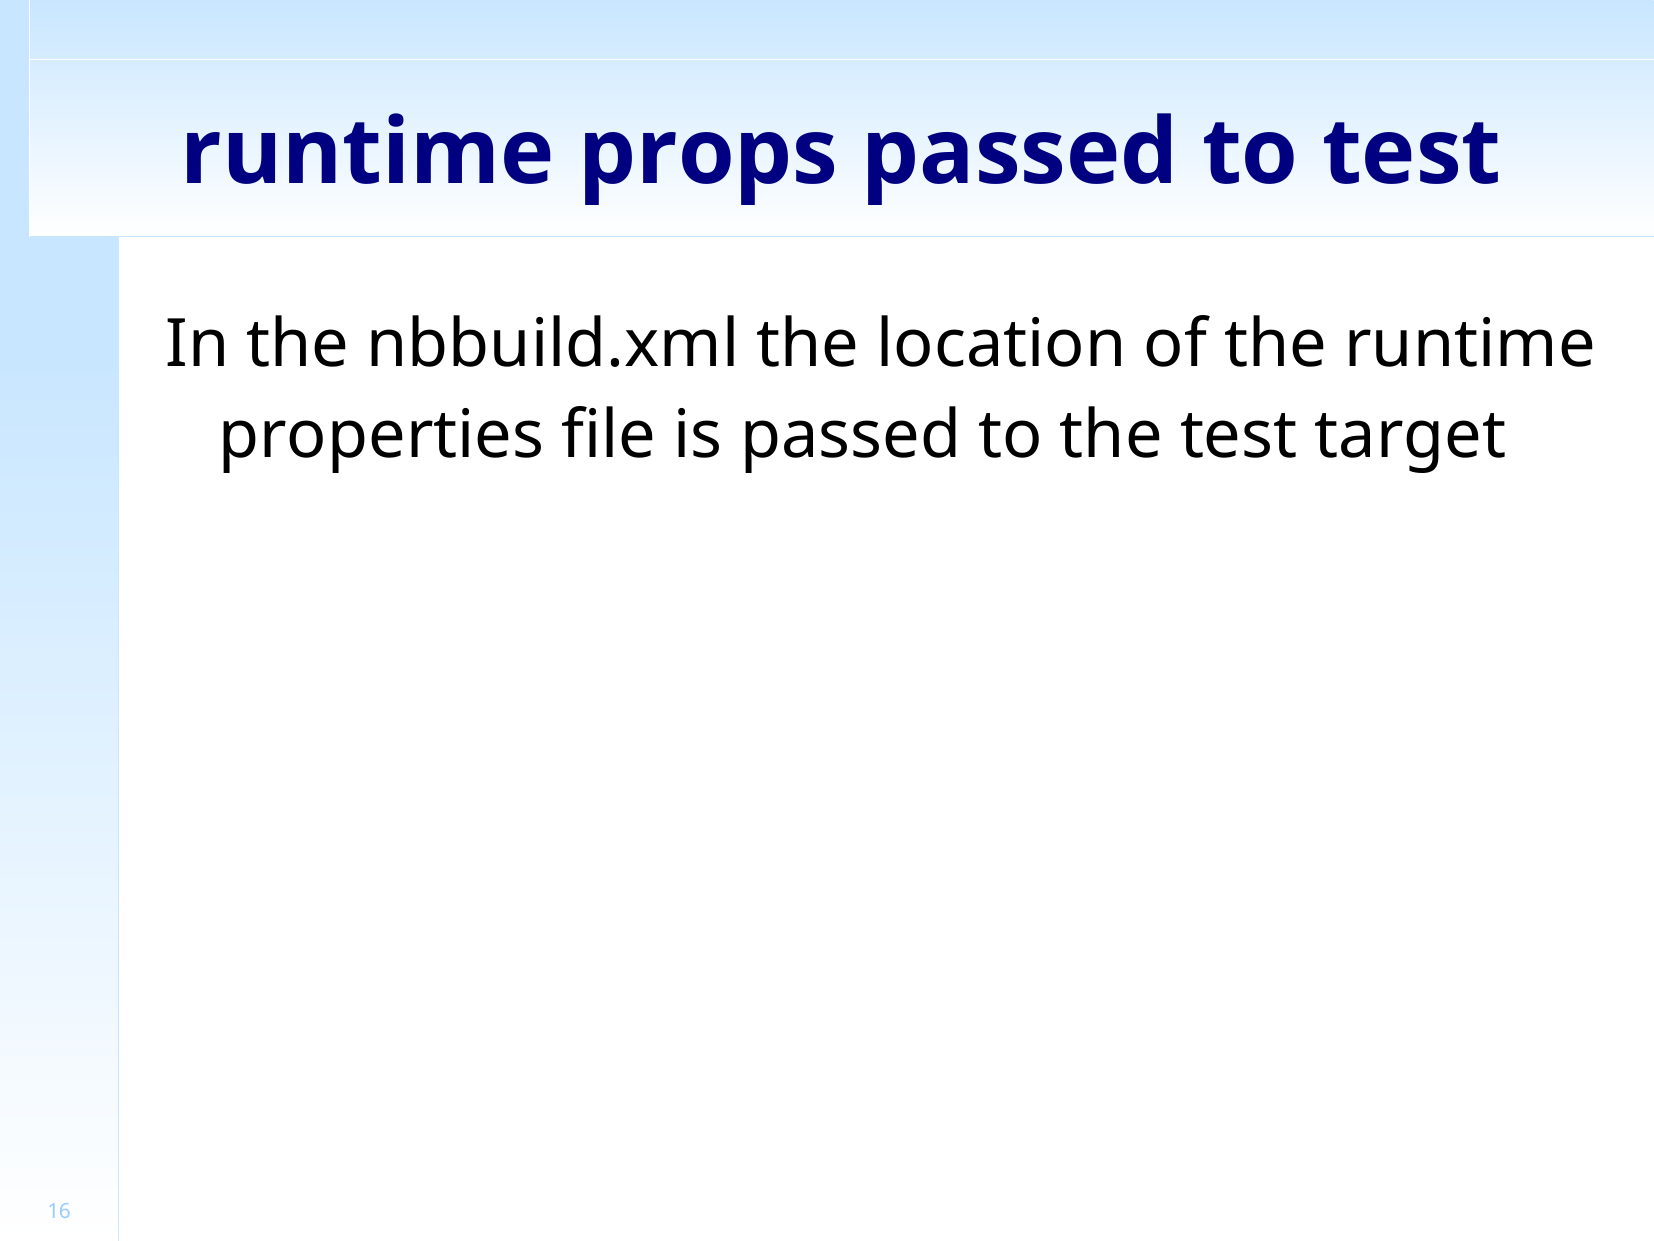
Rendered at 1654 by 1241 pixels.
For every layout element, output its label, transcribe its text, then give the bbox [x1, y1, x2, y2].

title runtime props passed to test [29, 59, 1654, 237]
list In the nbbuild.xml the location of the runtime properties file is passed to the test target [147, 295, 1625, 1182]
